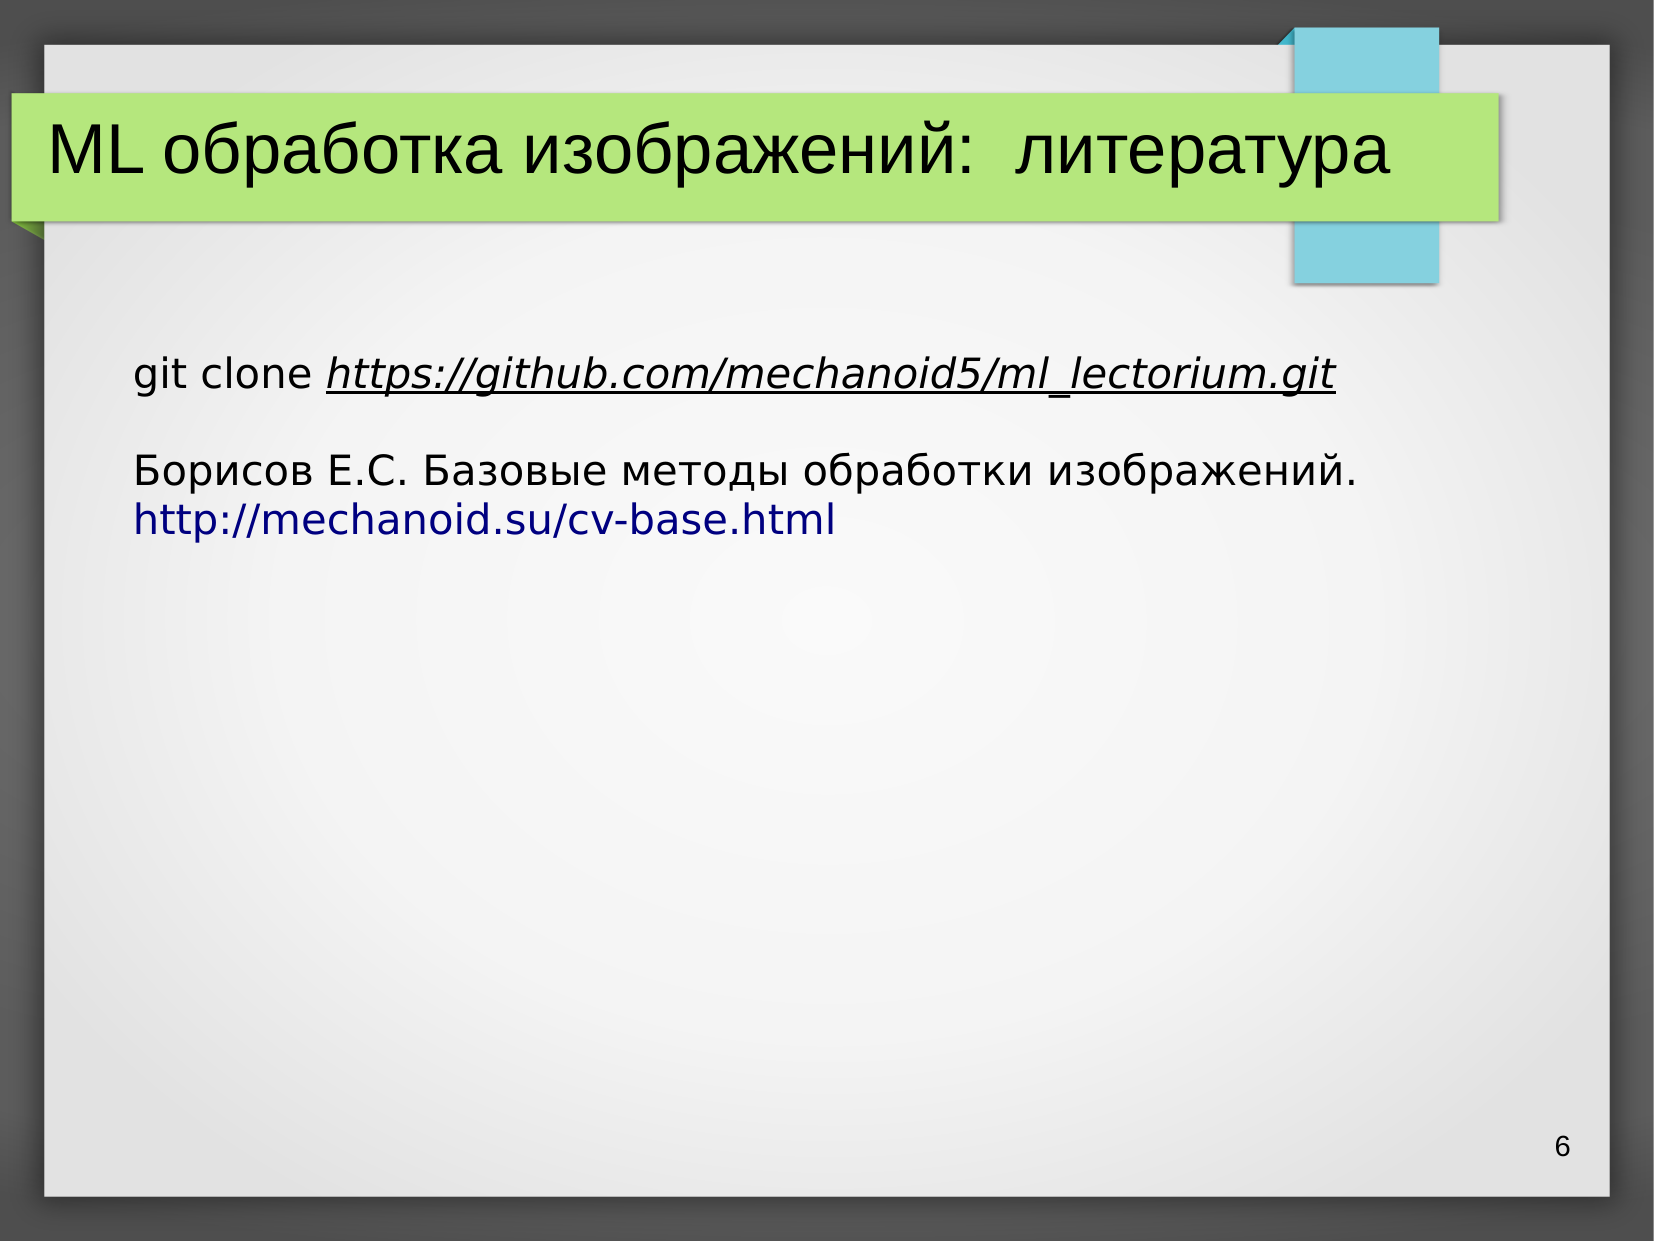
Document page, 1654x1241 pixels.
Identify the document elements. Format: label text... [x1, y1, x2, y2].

title ML обработка изображений: литература [47, 96, 1536, 201]
text_box git clone https://github.com/mechanoid5/ml_lectorium.git Борисов Е.С. Базовые методы обработки изображений. http://mechanoid.su/cv-base.html [118, 342, 1595, 1080]
picture [0, 0, 1654, 1241]
